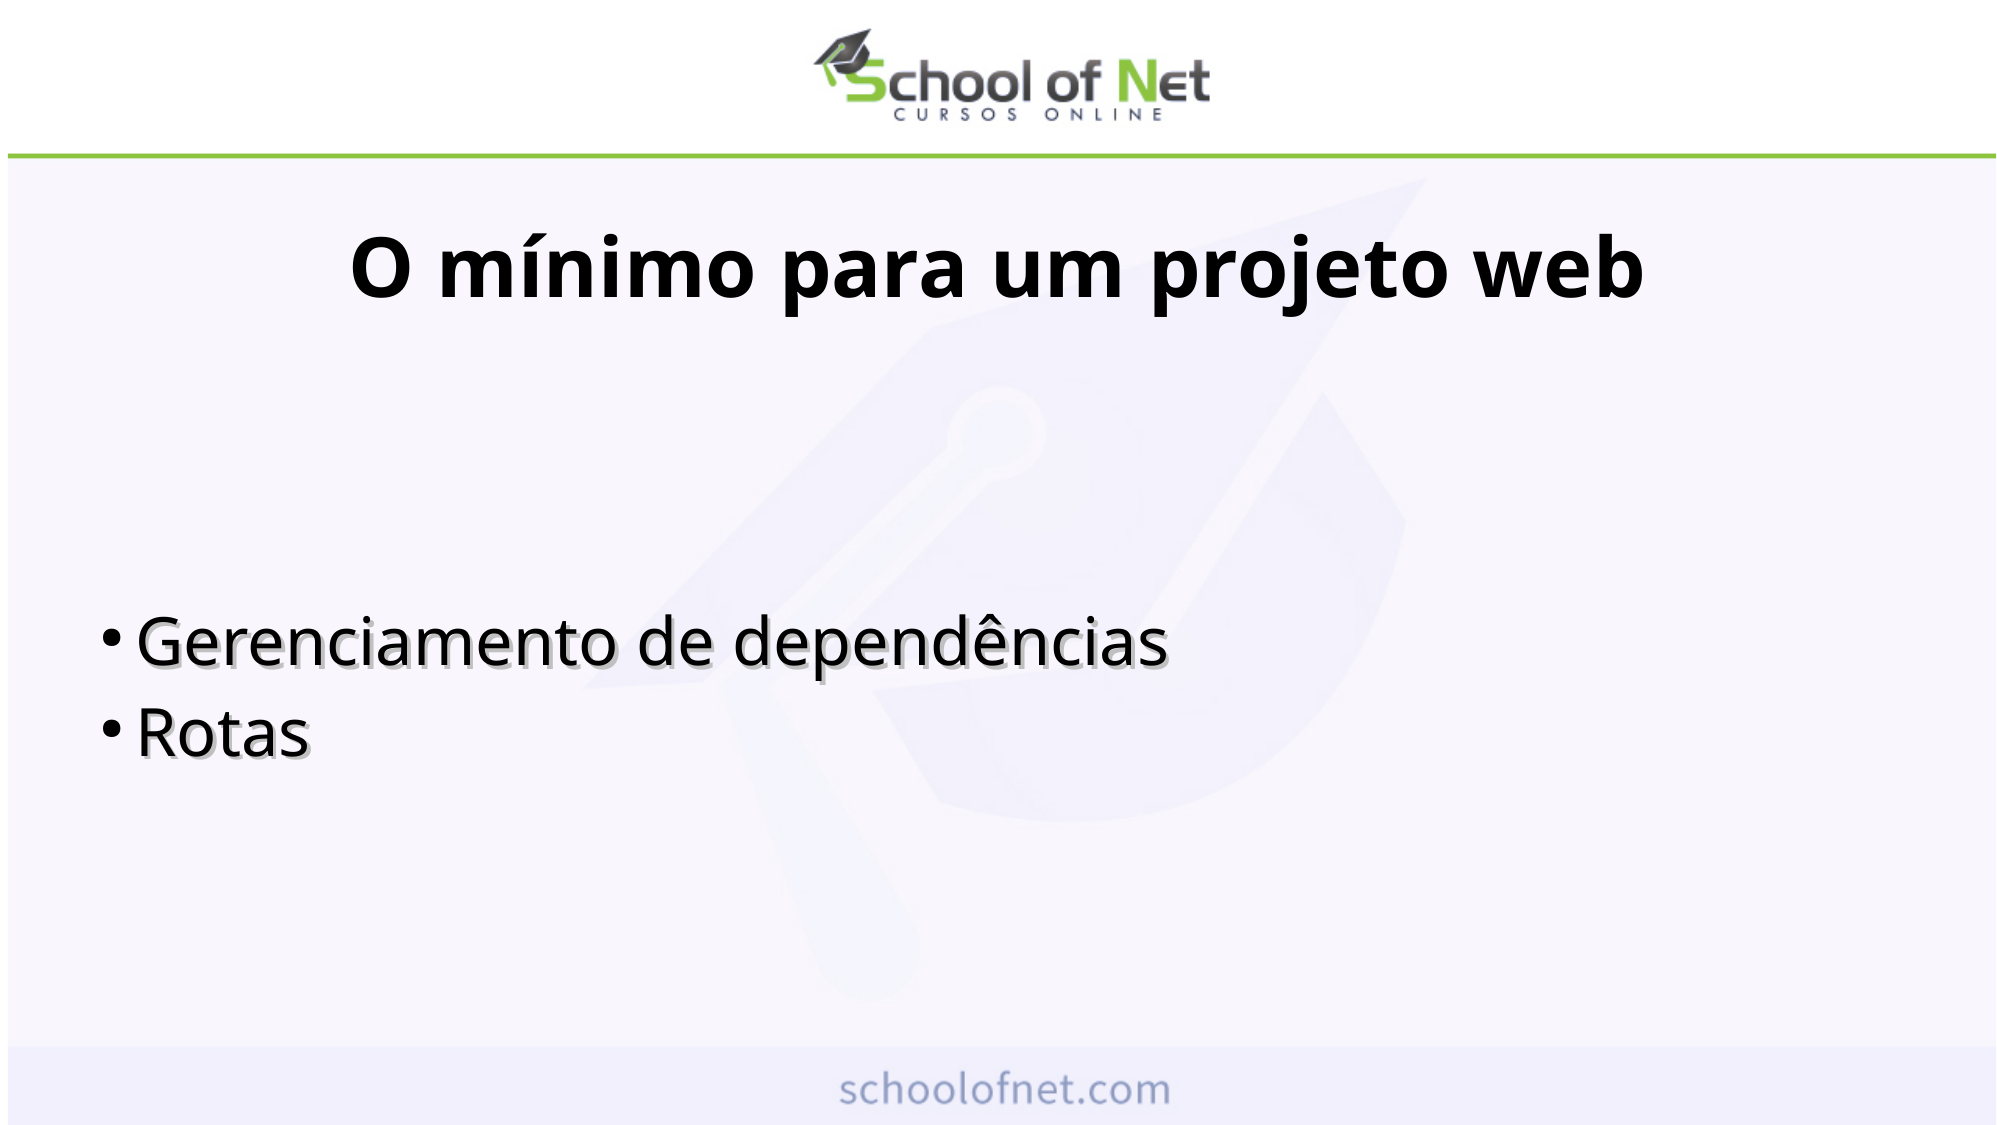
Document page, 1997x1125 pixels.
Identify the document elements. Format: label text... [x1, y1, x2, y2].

title O mínimo para um projeto web [99, 171, 1897, 342]
picture [7, 5, 1997, 1125]
subtitle Gerenciamento de dependências Rotas [99, 342, 1897, 1028]
